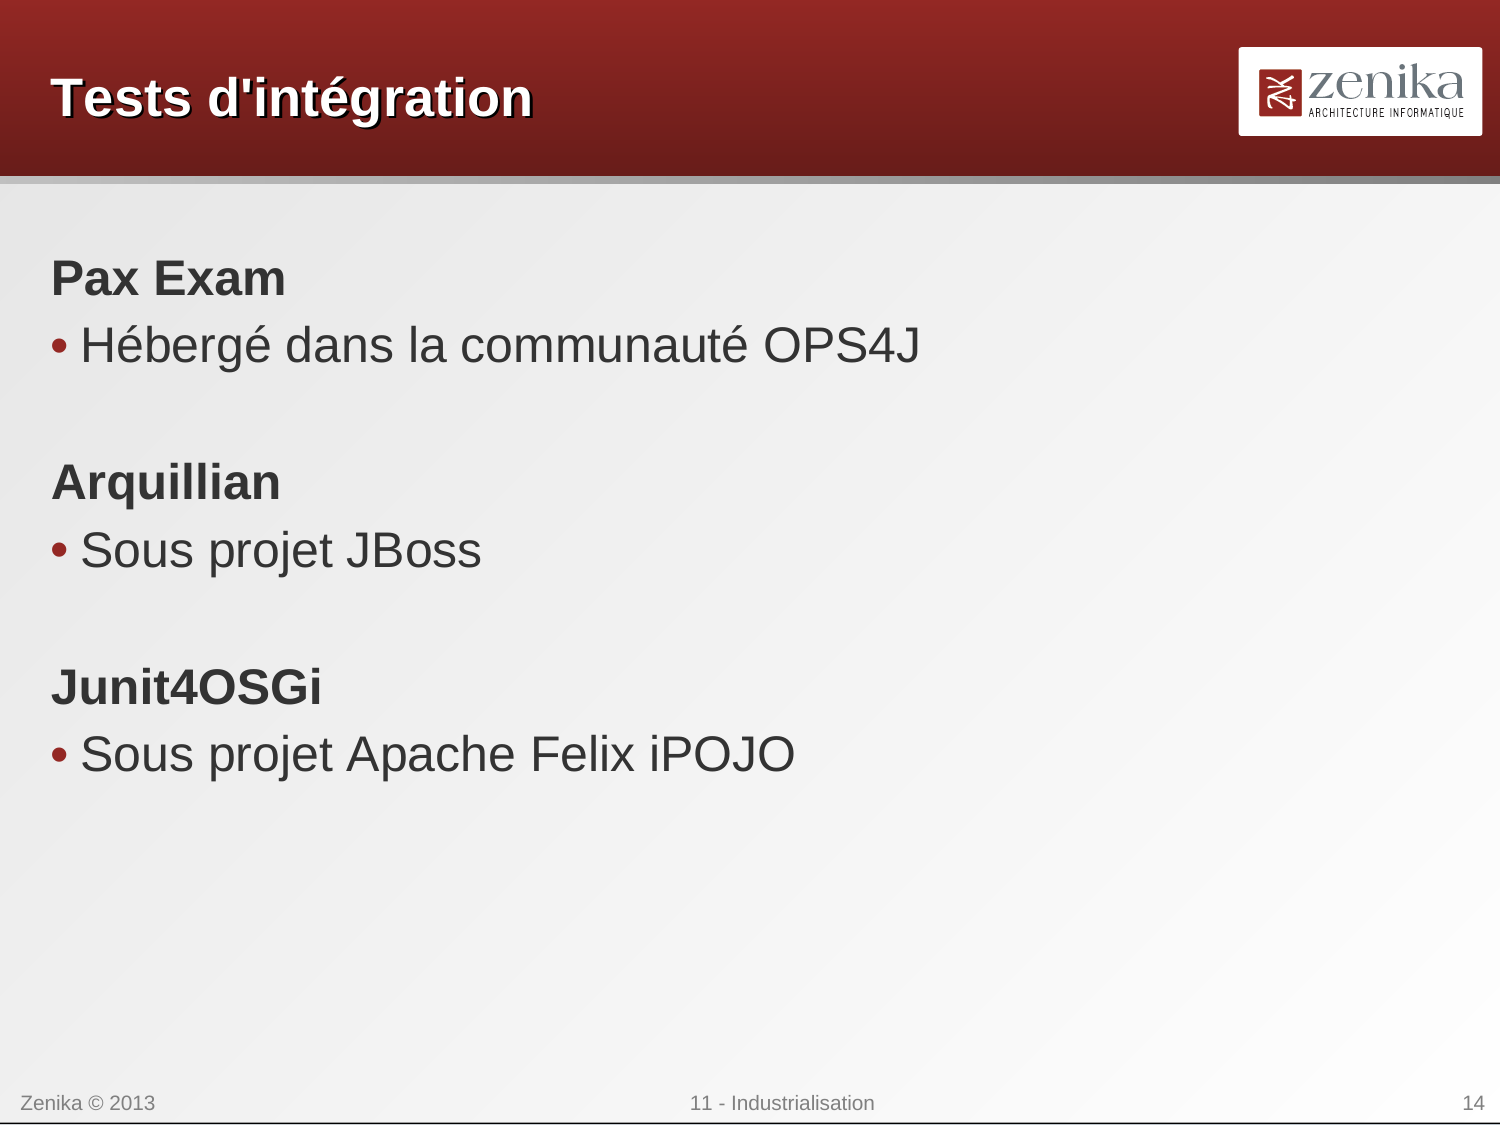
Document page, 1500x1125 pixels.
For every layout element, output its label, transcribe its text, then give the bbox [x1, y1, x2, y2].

picture [1257, 58, 1464, 125]
list Pax Exam Hébergé dans la communauté OPS4J Arquillian Sous projet JBoss Junit4OSGi Sous projet Apache Felix iPOJO [50, 249, 1435, 1064]
title Tests d'intégration [50, 22, 1206, 172]
